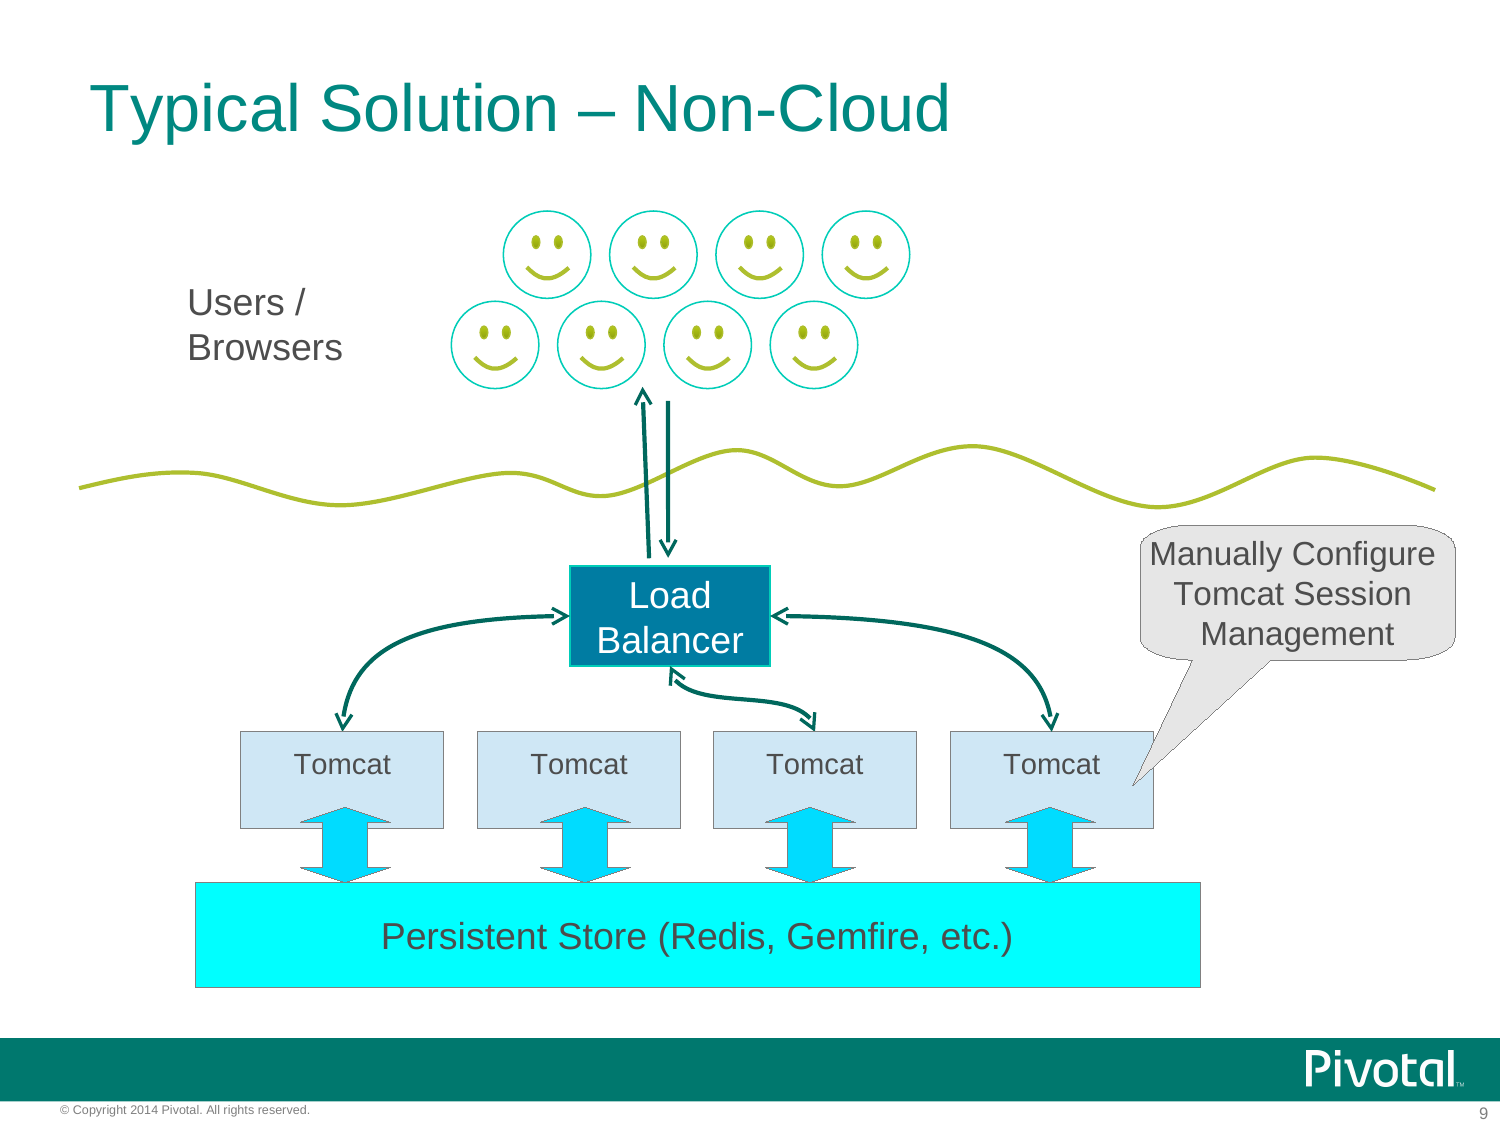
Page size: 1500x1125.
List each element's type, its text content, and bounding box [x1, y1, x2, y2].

text_box Tomcat [477, 731, 681, 829]
text_box Tomcat [950, 731, 1154, 829]
text_box [451, 301, 539, 389]
text_box [822, 211, 910, 299]
text_box [770, 301, 858, 389]
text_box Tomcat [713, 731, 917, 829]
text_box Tomcat [240, 731, 444, 829]
text_box [540, 807, 631, 883]
text_box [715, 211, 804, 299]
text_box [663, 301, 752, 389]
text_box [300, 807, 391, 883]
text_box [557, 301, 646, 389]
text_box [609, 211, 698, 299]
text_box Persistent Store (Redis, Gemfire, etc.) [195, 882, 1201, 988]
title Typical Solution – Non-Cloud [75, 45, 1426, 165]
text_box Users / Browsers [172, 269, 376, 376]
text_box [1005, 807, 1096, 883]
text_box [503, 211, 591, 299]
text_box Manually Configure Tomcat Session Management [1132, 525, 1456, 786]
text_box [765, 807, 856, 883]
text_box Load Balancer [569, 565, 770, 666]
picture [1306, 1050, 1464, 1087]
